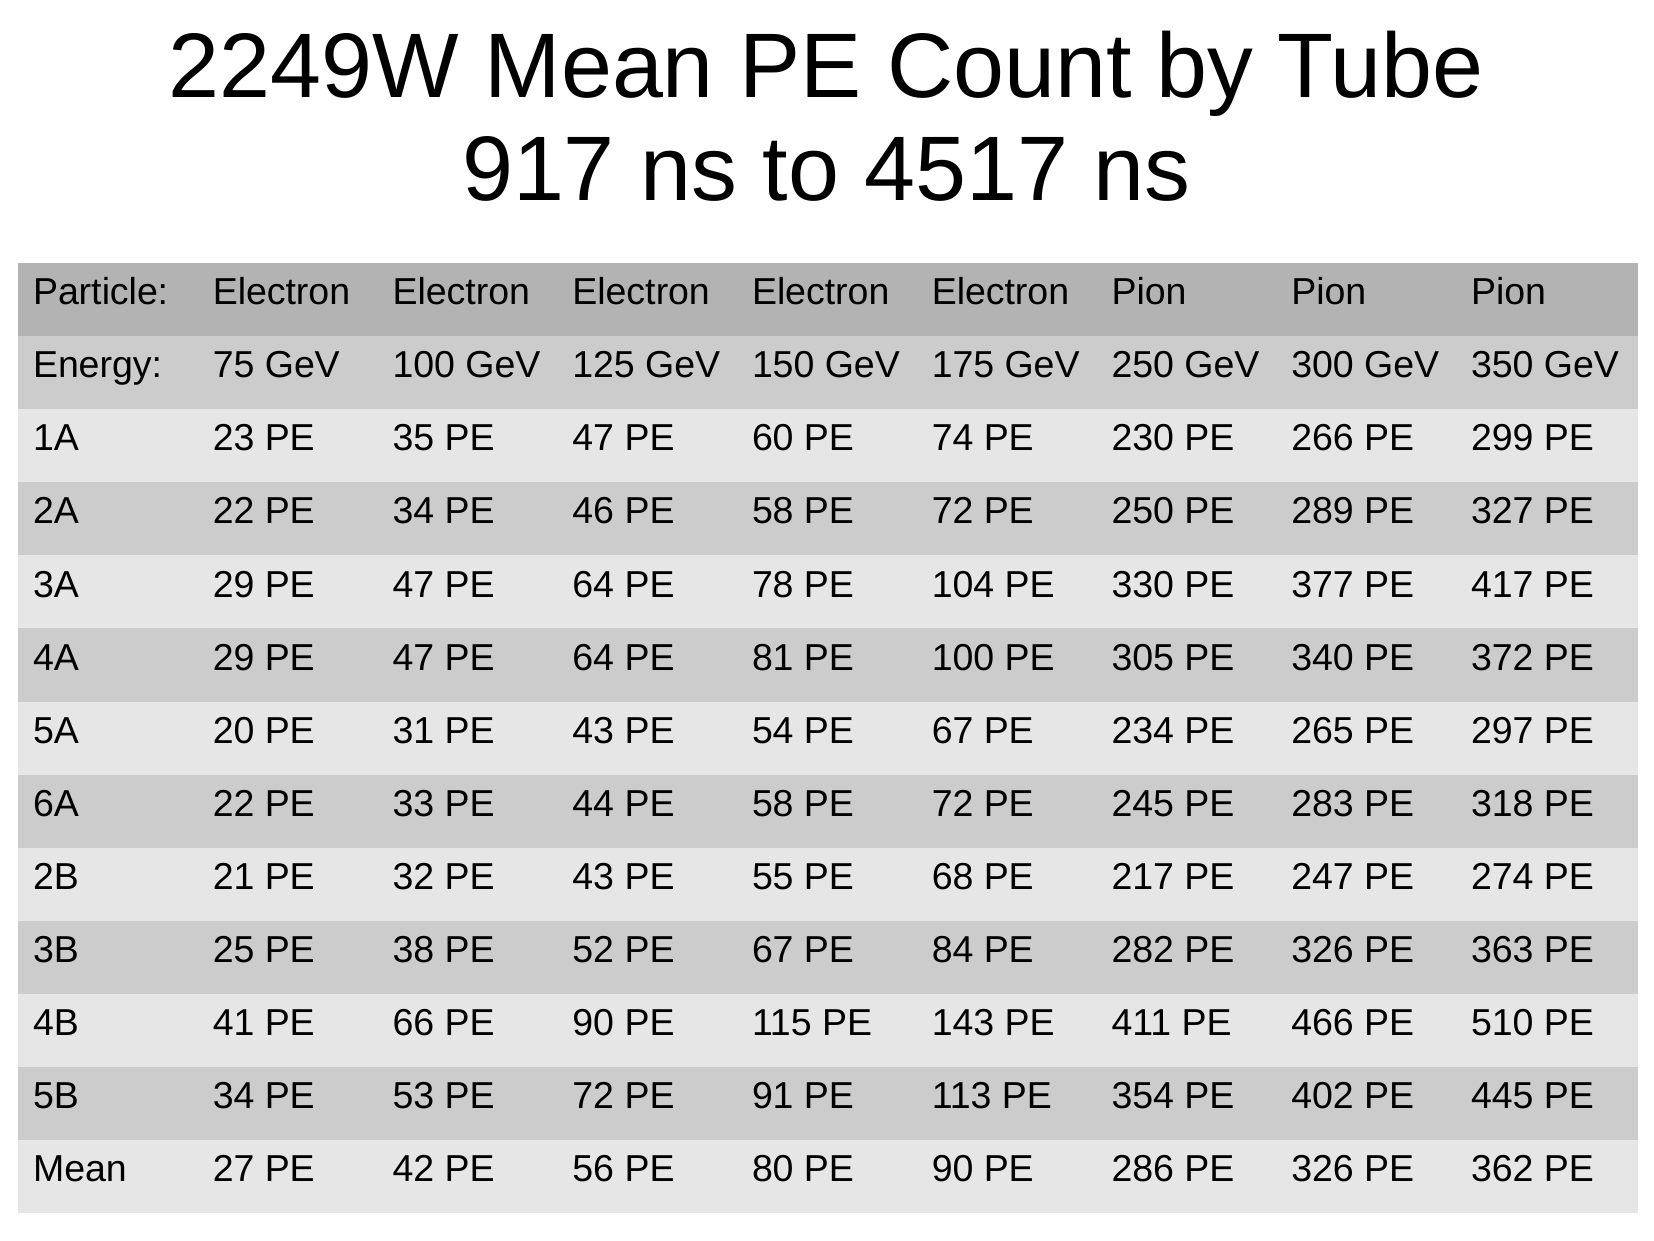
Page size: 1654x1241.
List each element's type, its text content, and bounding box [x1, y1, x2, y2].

table_cell 58 PE [737, 775, 917, 848]
table_cell 84 PE [917, 921, 1097, 994]
table_cell Mean [18, 1140, 198, 1213]
table_cell 43 PE [558, 702, 737, 775]
table_cell 250 PE [1097, 482, 1277, 555]
title 2249W Mean PE Count by Tube 917 ns to 4517 ns [82, 13, 1571, 222]
table_cell 53 PE [378, 1067, 558, 1140]
table_cell 90 PE [558, 994, 737, 1067]
table_cell 5B [18, 1067, 198, 1140]
table_cell 299 PE [1456, 409, 1638, 482]
table_header Pion [1097, 263, 1277, 336]
table_cell 34 PE [198, 1067, 378, 1140]
table_cell 445 PE [1456, 1067, 1638, 1140]
table_cell 54 PE [737, 702, 917, 775]
table_cell 64 PE [558, 555, 737, 628]
table_cell 286 PE [1097, 1140, 1277, 1213]
table_cell 29 PE [198, 628, 378, 702]
table_cell 230 PE [1097, 409, 1277, 482]
table_cell 411 PE [1097, 994, 1277, 1067]
table_cell 150 GeV [737, 336, 917, 409]
table_cell 115 PE [737, 994, 917, 1067]
table_cell 80 PE [737, 1140, 917, 1213]
table_cell 283 PE [1277, 775, 1456, 848]
table_cell 25 PE [198, 921, 378, 994]
table_cell 372 PE [1456, 628, 1638, 702]
table_cell 67 PE [917, 702, 1097, 775]
table_cell 326 PE [1277, 1140, 1456, 1213]
table_cell 354 PE [1097, 1067, 1277, 1140]
table_cell 90 PE [917, 1140, 1097, 1213]
table_cell 31 PE [378, 702, 558, 775]
table_cell 297 PE [1456, 702, 1638, 775]
table_cell 362 PE [1456, 1140, 1638, 1213]
table_cell 56 PE [558, 1140, 737, 1213]
table_cell 340 PE [1277, 628, 1456, 702]
table_cell 282 PE [1097, 921, 1277, 994]
table_cell 20 PE [198, 702, 378, 775]
table_cell 22 PE [198, 482, 378, 555]
table_cell 104 PE [917, 555, 1097, 628]
table_cell 72 PE [917, 775, 1097, 848]
table_cell 33 PE [378, 775, 558, 848]
table_cell 2B [18, 848, 198, 921]
table_cell 66 PE [378, 994, 558, 1067]
table_cell 466 PE [1277, 994, 1456, 1067]
table_cell 300 GeV [1277, 336, 1456, 409]
table_cell 234 PE [1097, 702, 1277, 775]
table_cell 74 PE [917, 409, 1097, 482]
table_cell 21 PE [198, 848, 378, 921]
table_cell 266 PE [1277, 409, 1456, 482]
table_cell 68 PE [917, 848, 1097, 921]
table_cell 305 PE [1097, 628, 1277, 702]
table_cell 265 PE [1277, 702, 1456, 775]
table_cell 23 PE [198, 409, 378, 482]
table_cell 60 PE [737, 409, 917, 482]
table_cell 27 PE [198, 1140, 378, 1213]
table_cell 175 GeV [917, 336, 1097, 409]
table_cell 363 PE [1456, 921, 1638, 994]
table_cell 327 PE [1456, 482, 1638, 555]
table_cell 100 PE [917, 628, 1097, 702]
table_cell 2A [18, 482, 198, 555]
table_cell 245 PE [1097, 775, 1277, 848]
table_cell 330 PE [1097, 555, 1277, 628]
table_cell 91 PE [737, 1067, 917, 1140]
table_header Electron [378, 263, 558, 336]
table_cell 58 PE [737, 482, 917, 555]
table_cell 417 PE [1456, 555, 1638, 628]
table_header Electron [558, 263, 737, 336]
table_cell 22 PE [198, 775, 378, 848]
table_cell 3B [18, 921, 198, 994]
table_header Electron [198, 263, 378, 336]
table_cell 510 PE [1456, 994, 1638, 1067]
table_header Pion [1277, 263, 1456, 336]
table_cell 47 PE [558, 409, 737, 482]
table_cell 47 PE [378, 555, 558, 628]
table_cell 247 PE [1277, 848, 1456, 921]
table_cell 35 PE [378, 409, 558, 482]
table_cell 34 PE [378, 482, 558, 555]
table_cell 326 PE [1277, 921, 1456, 994]
table_cell 42 PE [378, 1140, 558, 1213]
table_cell 64 PE [558, 628, 737, 702]
table_cell 4A [18, 628, 198, 702]
table_cell 377 PE [1277, 555, 1456, 628]
table_cell 318 PE [1456, 775, 1638, 848]
table_cell 52 PE [558, 921, 737, 994]
table_cell 78 PE [737, 555, 917, 628]
table_cell 43 PE [558, 848, 737, 921]
table_cell 125 GeV [558, 336, 737, 409]
table_cell 32 PE [378, 848, 558, 921]
table_cell 38 PE [378, 921, 558, 994]
table_cell 4B [18, 994, 198, 1067]
table_cell 41 PE [198, 994, 378, 1067]
table_cell 67 PE [737, 921, 917, 994]
table_cell 402 PE [1277, 1067, 1456, 1140]
table_cell Energy: [18, 336, 198, 409]
table_cell 100 GeV [378, 336, 558, 409]
table_header Pion [1456, 263, 1638, 336]
table_cell 143 PE [917, 994, 1097, 1067]
table_cell 217 PE [1097, 848, 1277, 921]
table_cell 289 PE [1277, 482, 1456, 555]
table_cell 75 GeV [198, 336, 378, 409]
table_cell 72 PE [558, 1067, 737, 1140]
table_cell 55 PE [737, 848, 917, 921]
table_cell 46 PE [558, 482, 737, 555]
table_cell 47 PE [378, 628, 558, 702]
table_cell 350 GeV [1456, 336, 1638, 409]
table_cell 113 PE [917, 1067, 1097, 1140]
table_cell 81 PE [737, 628, 917, 702]
table_cell 1A [18, 409, 198, 482]
table_cell 29 PE [198, 555, 378, 628]
table_cell 3A [18, 555, 198, 628]
table_header Particle: [18, 263, 198, 336]
table_header Electron [917, 263, 1097, 336]
table_cell 72 PE [917, 482, 1097, 555]
table_cell 250 GeV [1097, 336, 1277, 409]
table_cell 5A [18, 702, 198, 775]
table_header Electron [737, 263, 917, 336]
table_cell 44 PE [558, 775, 737, 848]
table_cell 6A [18, 775, 198, 848]
table_cell 274 PE [1456, 848, 1638, 921]
